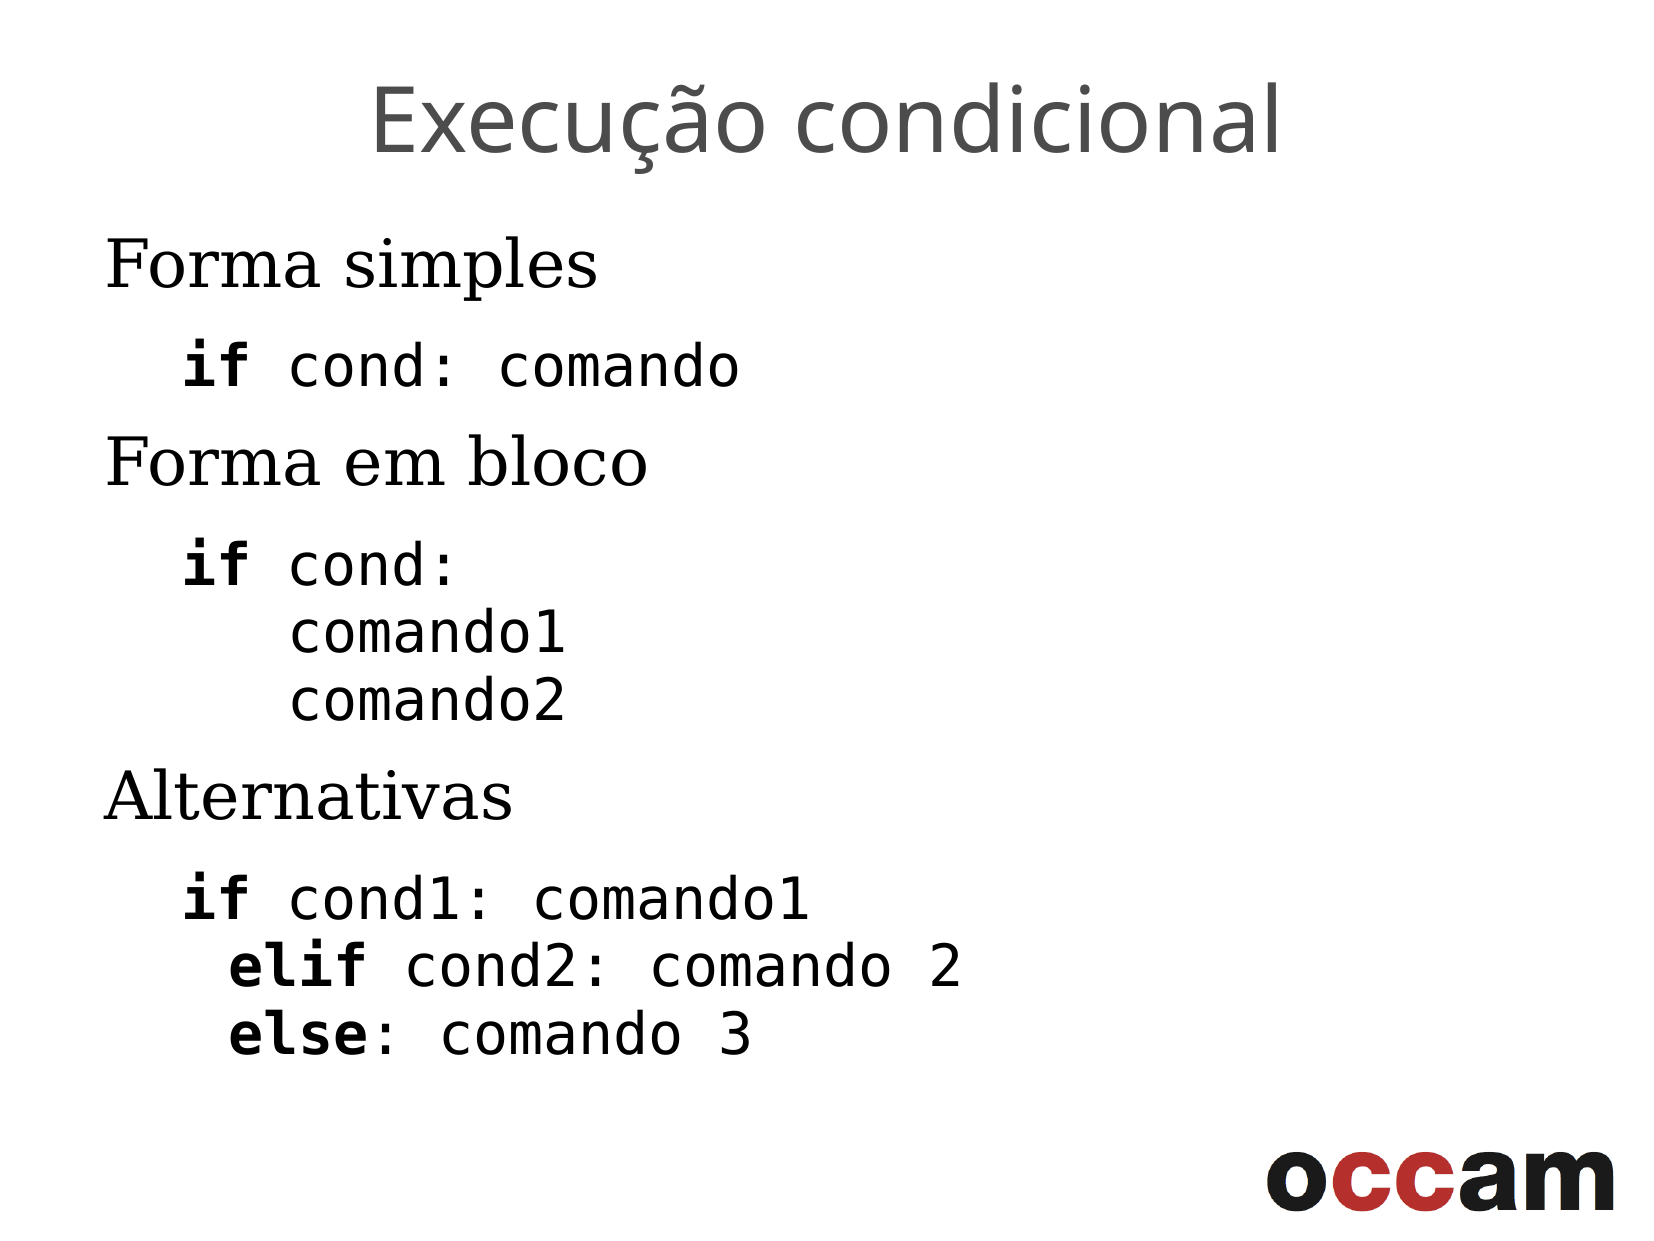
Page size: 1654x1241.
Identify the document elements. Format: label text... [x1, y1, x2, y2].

list Forma simples if cond: comando Forma em bloco if cond: comando1 comando2 Alternativas if cond1: comando1 elif cond2: comando 2 else: comando 3 [86, 225, 1576, 1088]
title Execução condicional [82, 13, 1571, 222]
picture [1237, 1122, 1643, 1241]
